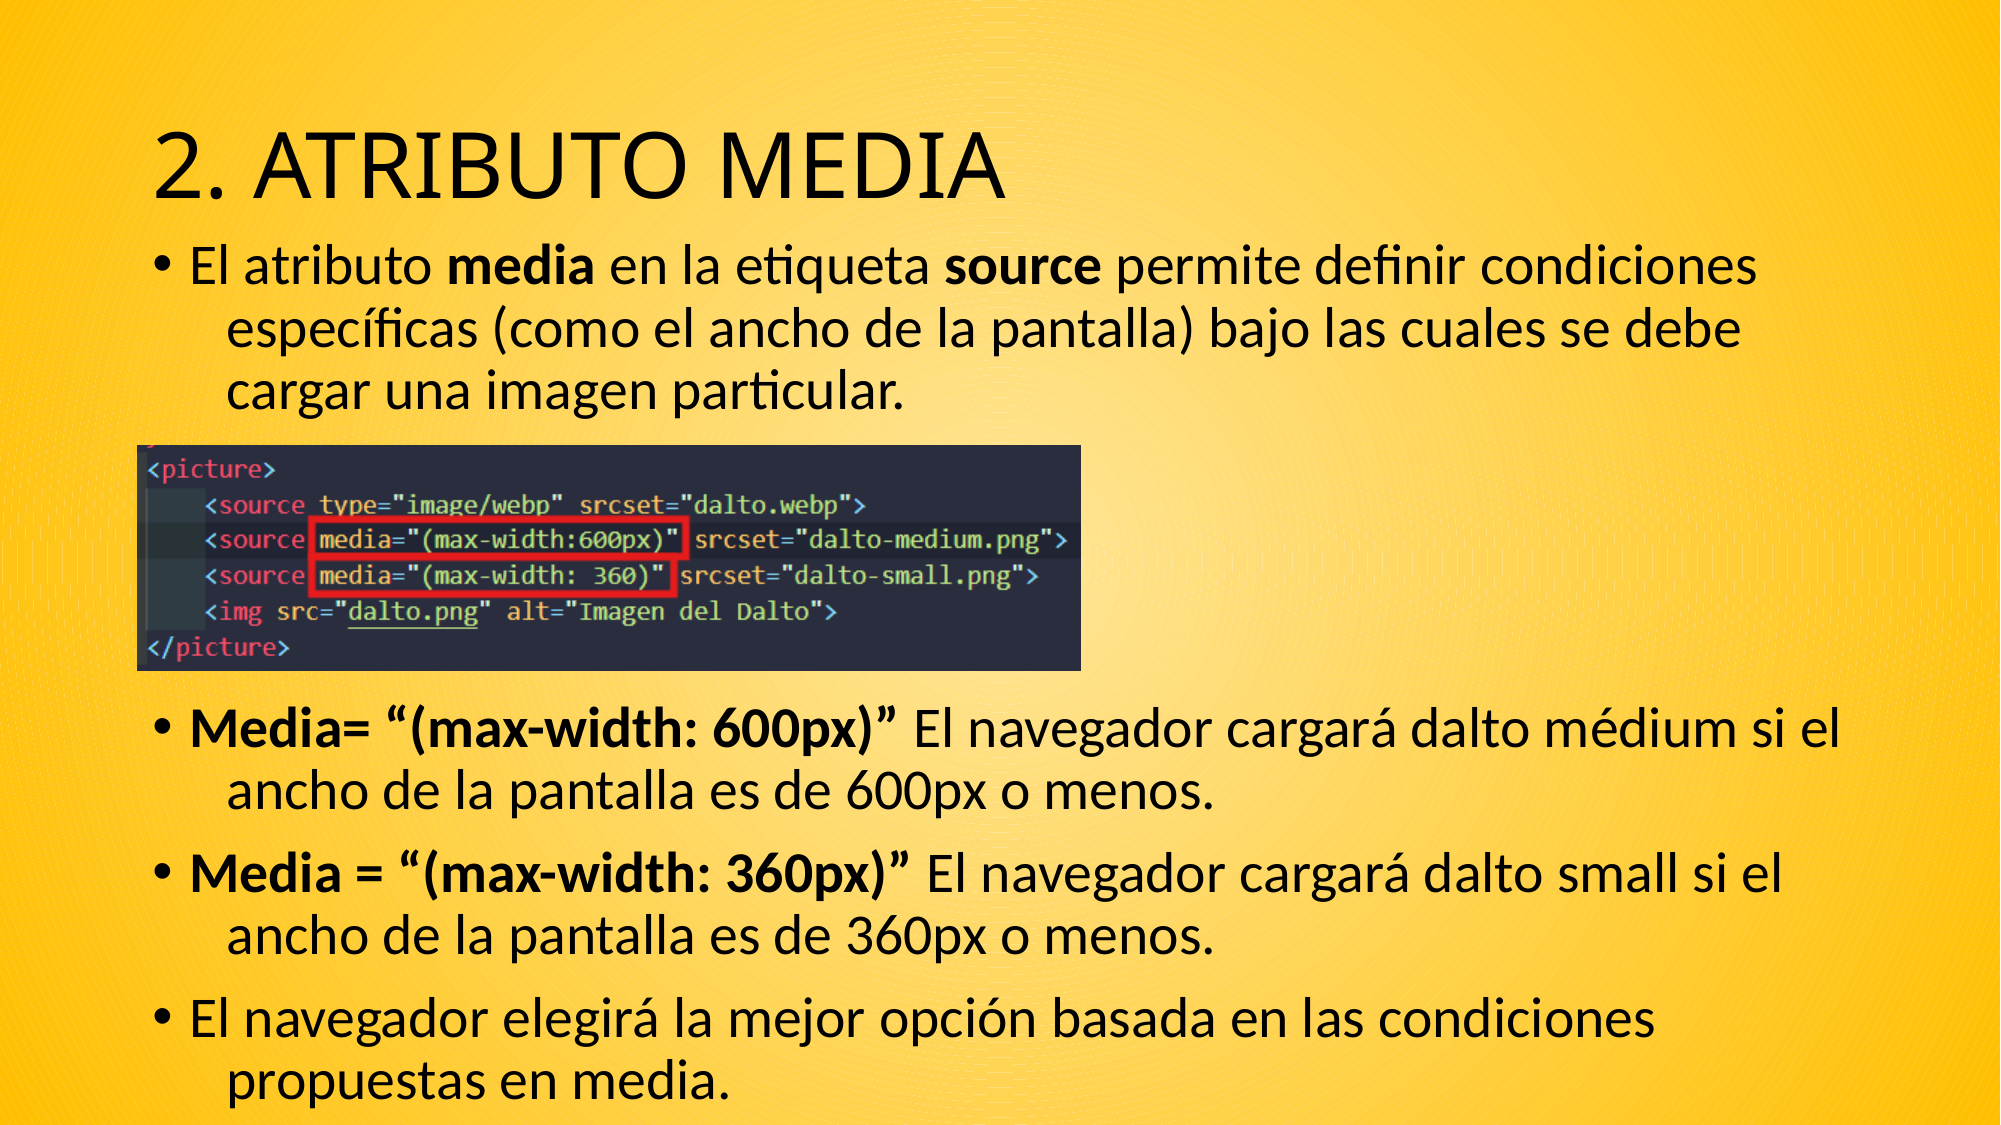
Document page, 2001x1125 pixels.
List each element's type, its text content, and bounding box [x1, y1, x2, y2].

title 2. ATRIBUTO MEDIA [137, 59, 1863, 227]
list El atributo media en la etiqueta source permite definir condiciones específicas (como el ancho de la pantalla) bajo las cuales se debe cargar una imagen particular. Media= “(max-width: 600px)” El navegador cargará dalto médium si el ancho de la pantalla es de 600px o menos. Media = “(max-width: 360px)” El navegador cargará dalto small si el ancho de la pantalla es de 360px o menos. El navegador elegirá la mejor opción basada en las condiciones propuestas en media. [137, 227, 1863, 1125]
picture [137, 445, 1081, 671]
